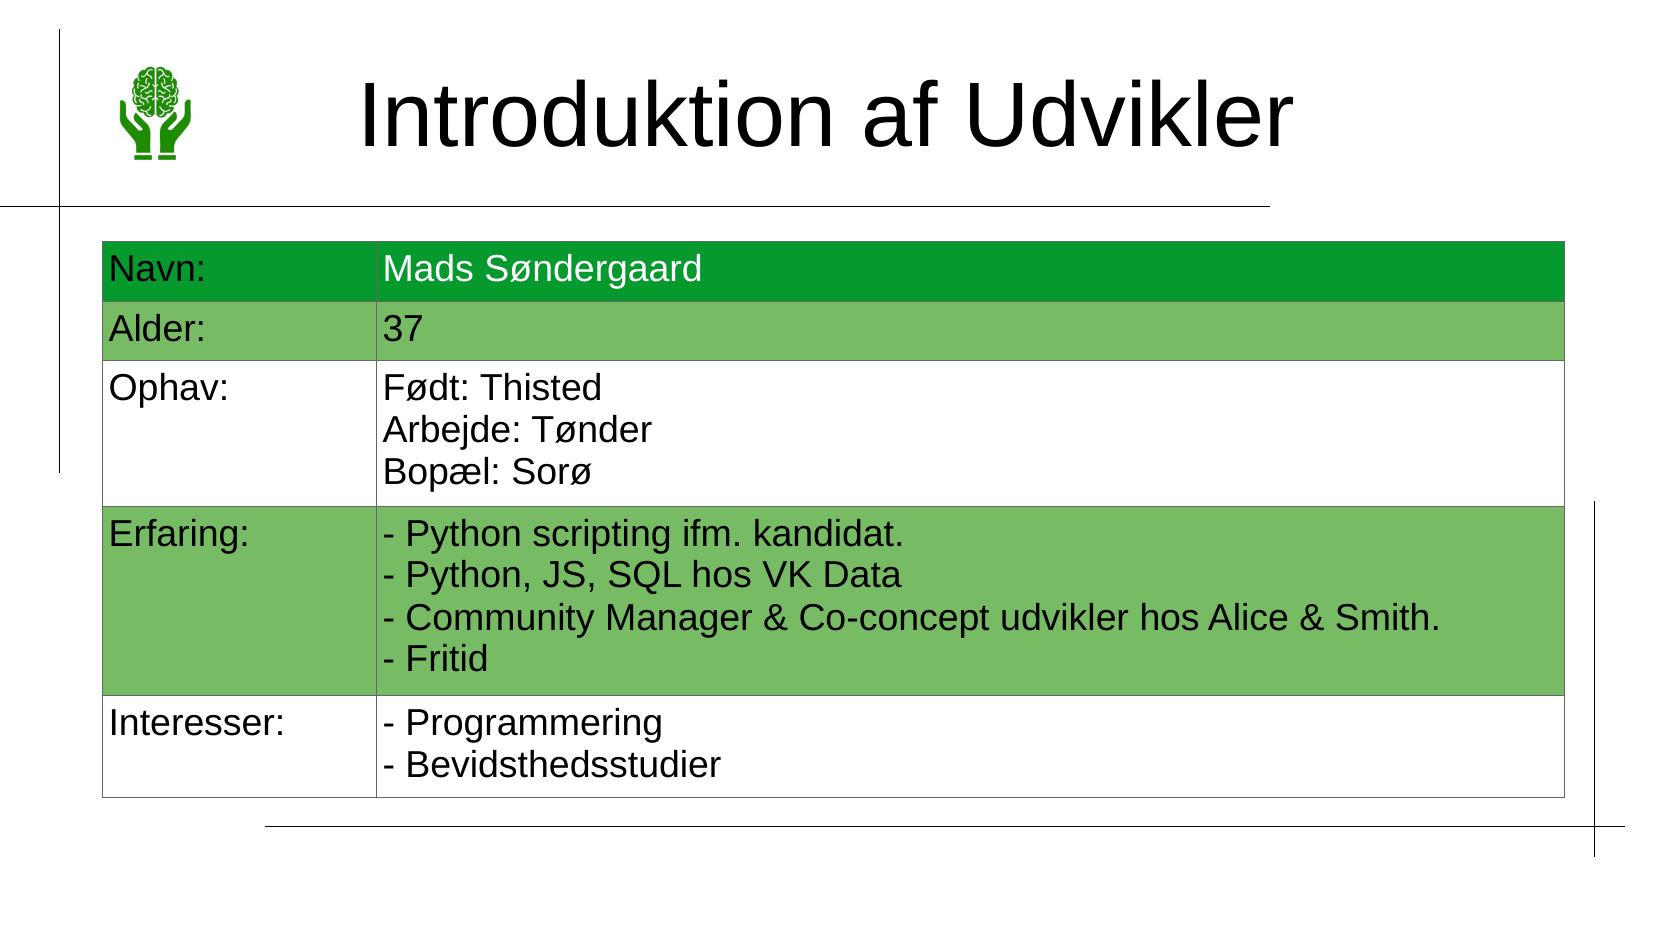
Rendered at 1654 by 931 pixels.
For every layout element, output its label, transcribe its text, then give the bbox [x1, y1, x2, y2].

table_header Mads Søndergaard [377, 242, 1564, 301]
table_cell - Programmering - Bevidsthedsstudier [377, 696, 1564, 797]
picture [106, 65, 203, 162]
table_cell Erfaring: [103, 507, 376, 695]
table_cell Ophav: [103, 361, 376, 506]
table_cell - Python scripting ifm. kandidat. - Python, JS, SQL hos VK Data - Community Manager & Co-concept udvikler hos Alice & Smith. - Fritid [377, 507, 1564, 695]
text_box [88, 236, 1506, 798]
table_cell Født: Thisted Arbejde: Tønder Bopæl: Sorø [377, 361, 1564, 506]
title Introduktion af Udvikler [82, 37, 1571, 193]
table_cell Alder: [103, 302, 376, 360]
table_cell 37 [377, 302, 1564, 360]
table_cell Interesser: [103, 696, 376, 797]
table_header Navn: [103, 242, 376, 301]
